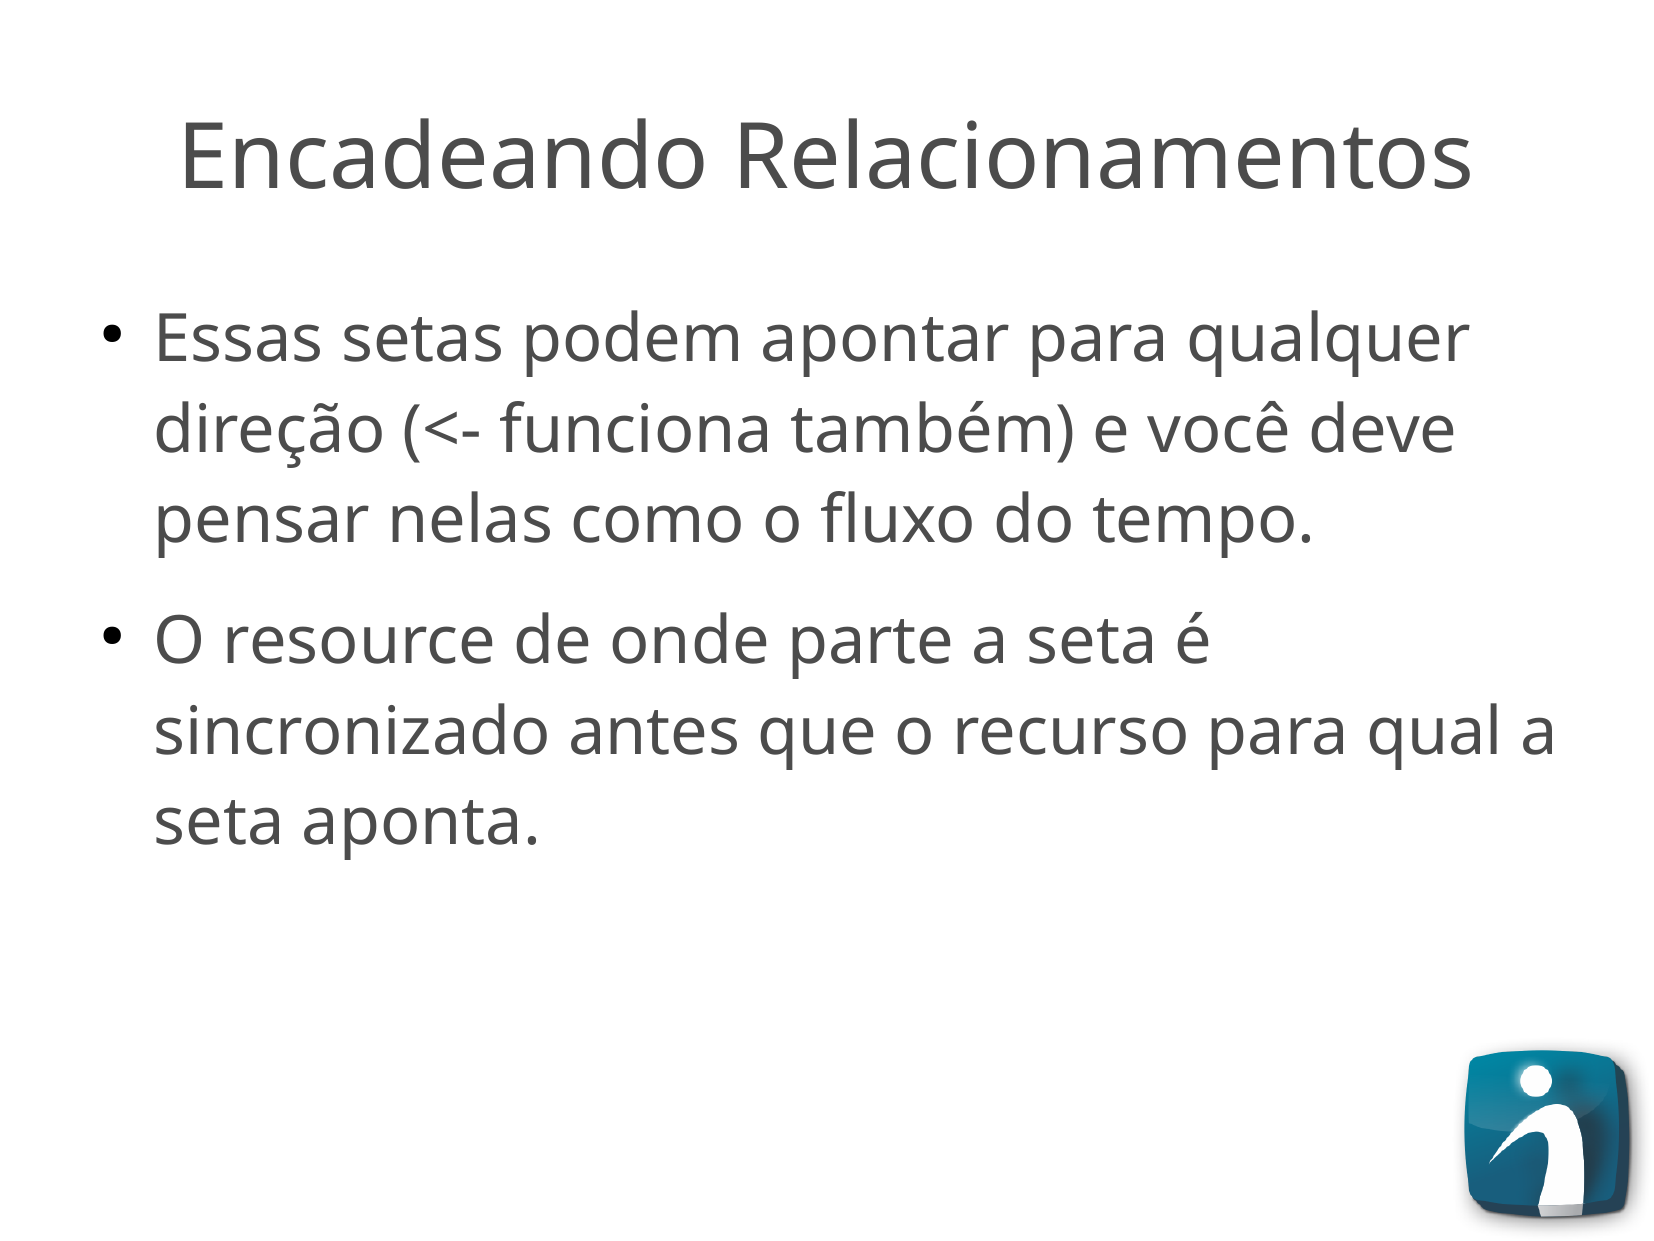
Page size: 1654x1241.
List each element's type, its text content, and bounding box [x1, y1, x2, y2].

picture [1447, 1035, 1654, 1241]
title Encadeando Relacionamentos [82, 49, 1571, 257]
list Essas setas podem apontar para qualquer direção (<- funciona também) e você deve pensar nelas como o fluxo do tempo. O resource de onde parte a seta é sincronizado antes que o recurso para qual a seta aponta. [82, 290, 1571, 1010]
